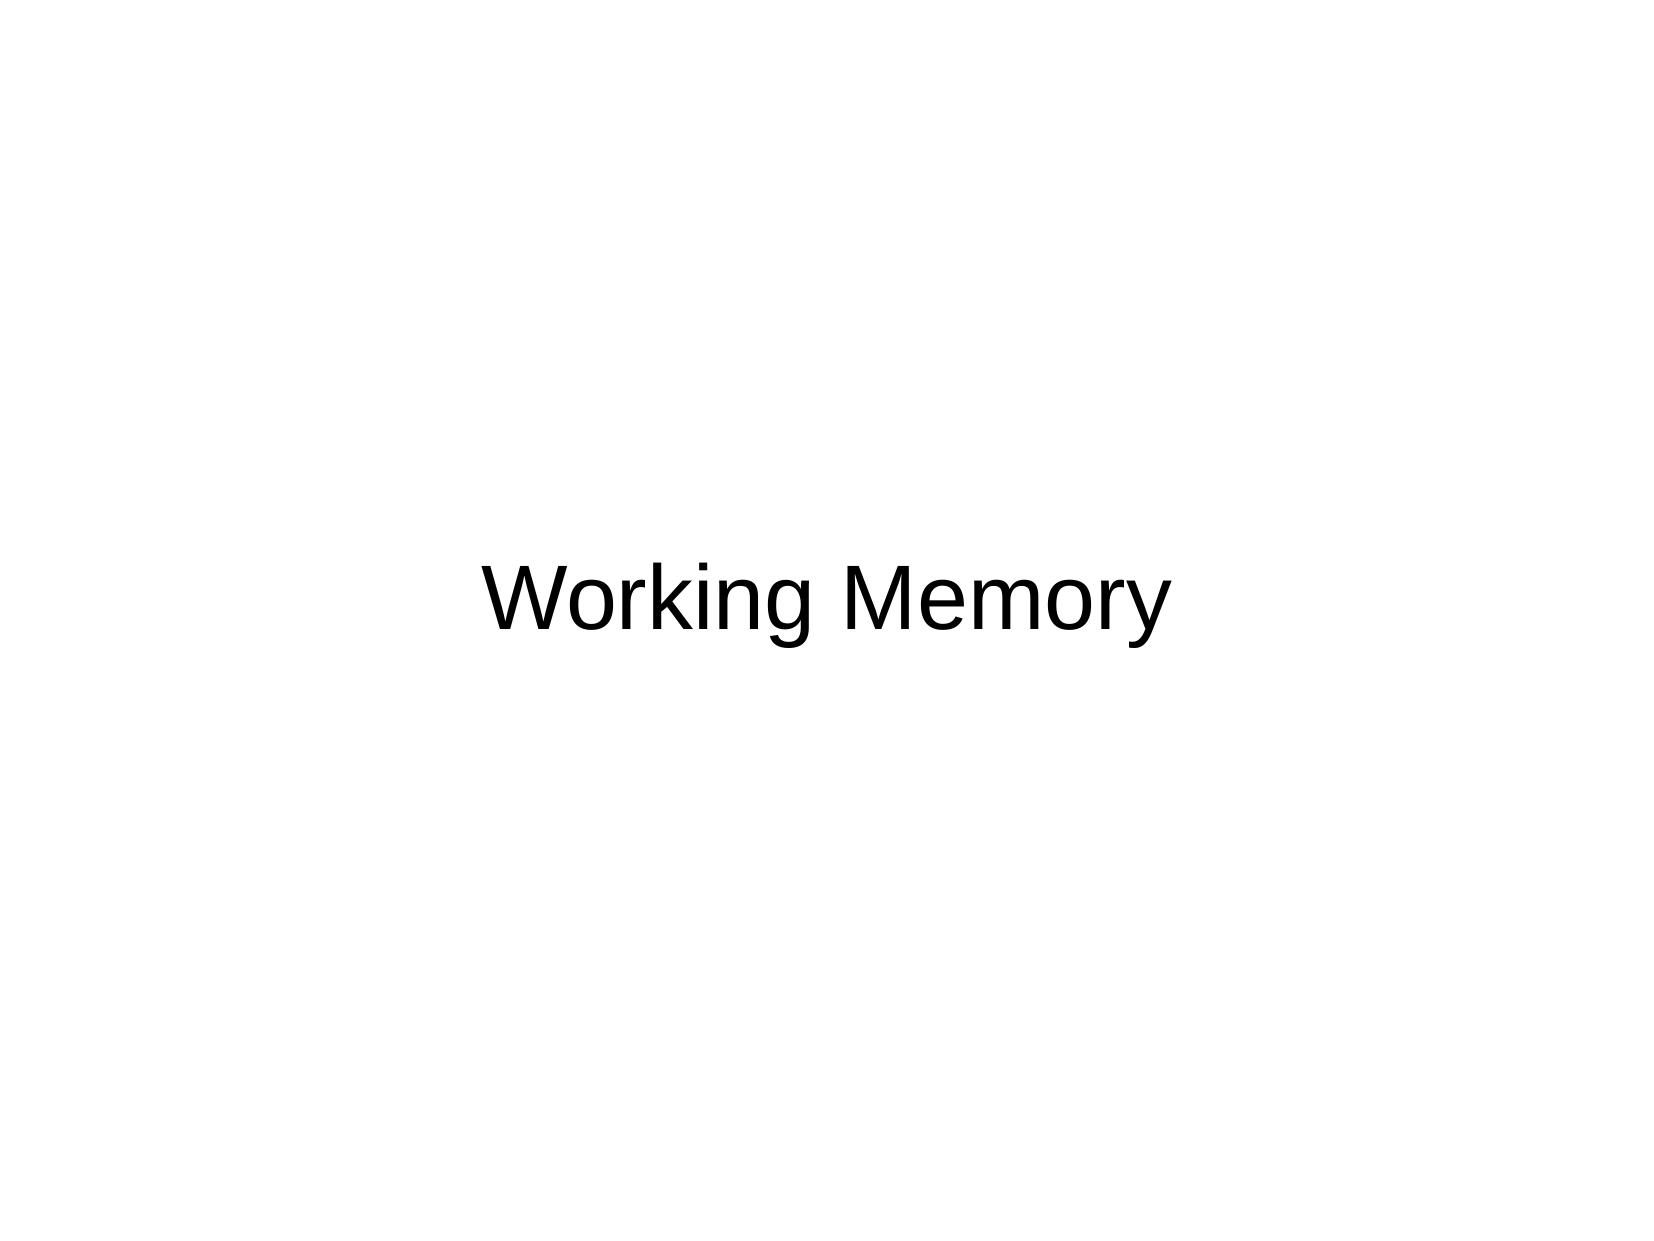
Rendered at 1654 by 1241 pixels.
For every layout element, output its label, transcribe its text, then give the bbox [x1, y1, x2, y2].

title Working Memory [481, 494, 1173, 702]
